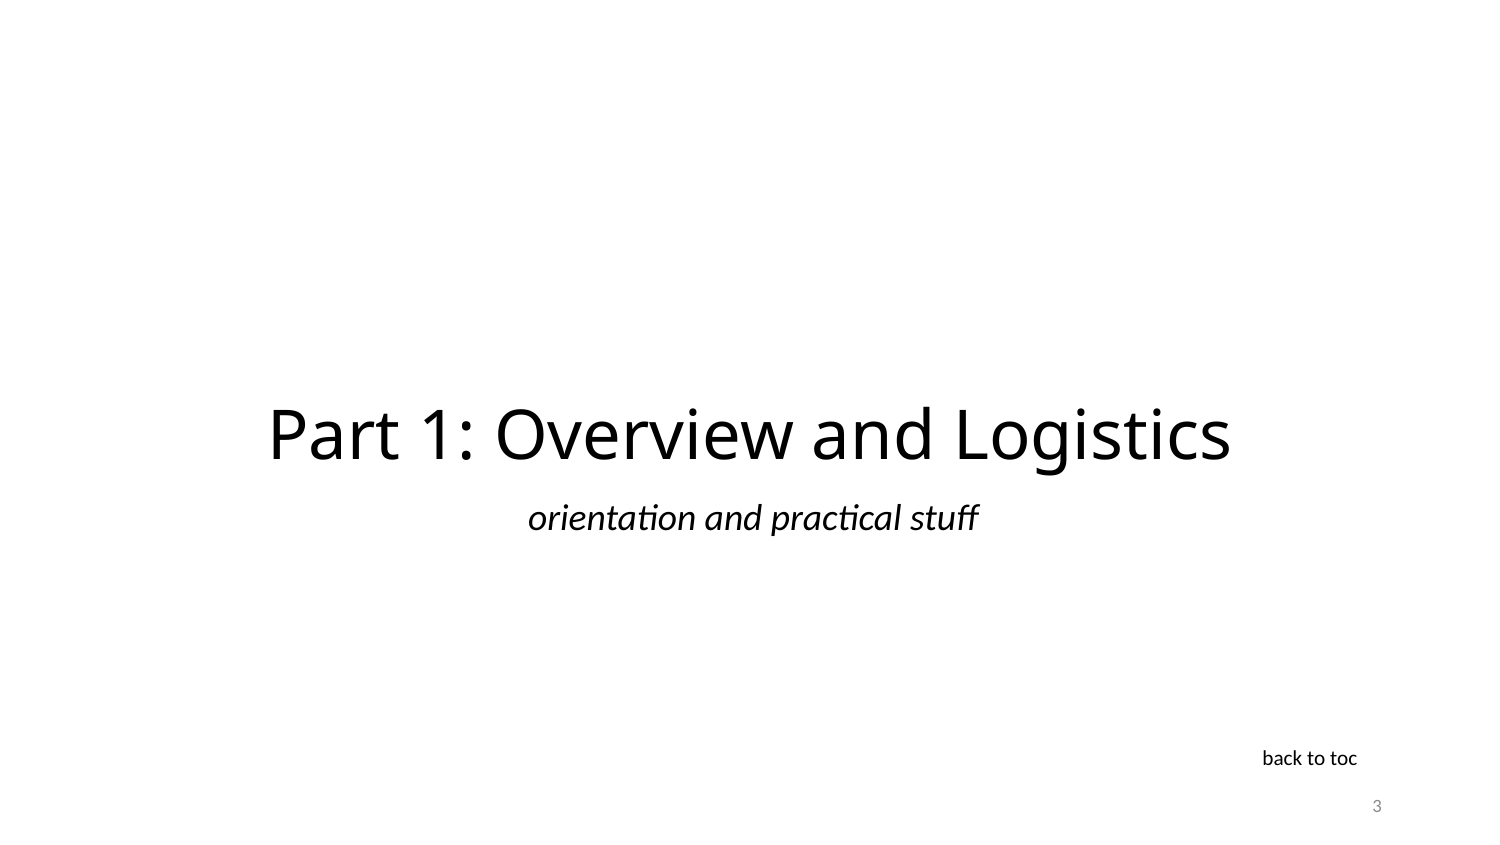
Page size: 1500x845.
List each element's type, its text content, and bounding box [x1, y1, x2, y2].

title Part 1: Overview and Logistics [103, 350, 1397, 514]
text_box back to toc [1247, 737, 1373, 778]
text_box orientation and practical stuff [513, 485, 994, 546]
slide_number <number> [1059, 782, 1397, 828]
